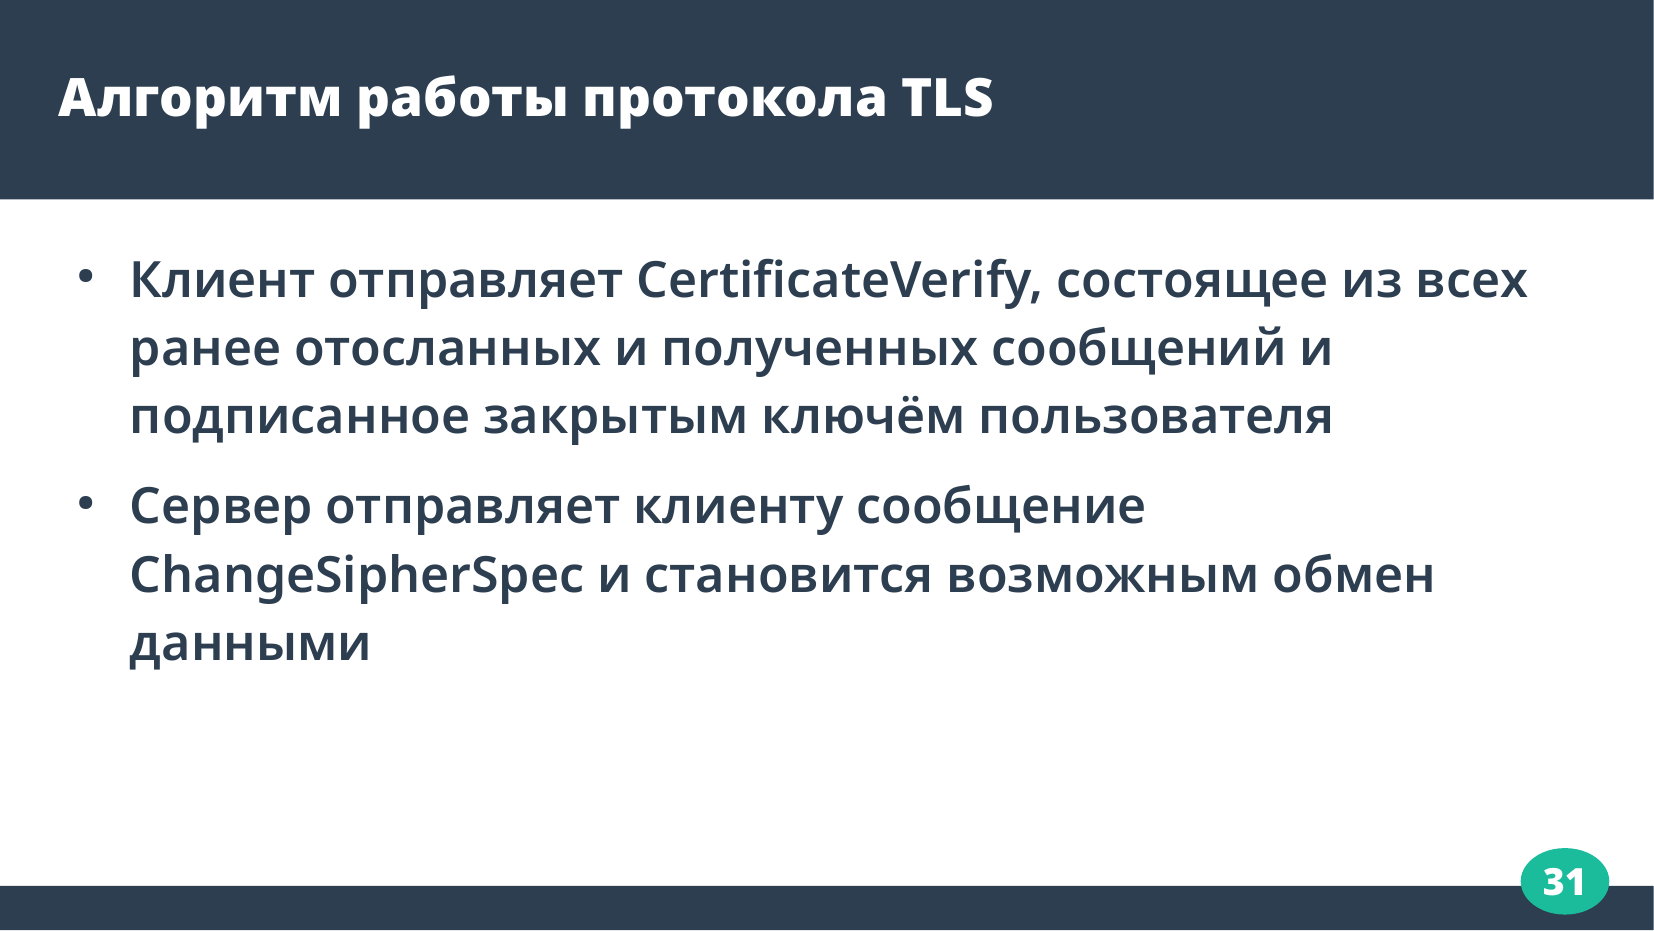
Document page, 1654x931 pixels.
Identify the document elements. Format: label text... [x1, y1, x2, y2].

title Алгоритм работы протокола TLS [59, 37, 1595, 155]
list Клиент отправляет CertificateVerify, состоящее из всех ранее отосланных и полученных сообщений и подписанное закрытым ключём пользователя Сервер отправляет клиенту сообщение ChangeSipherSpec и становится возможным обмен данными [59, 243, 1595, 864]
